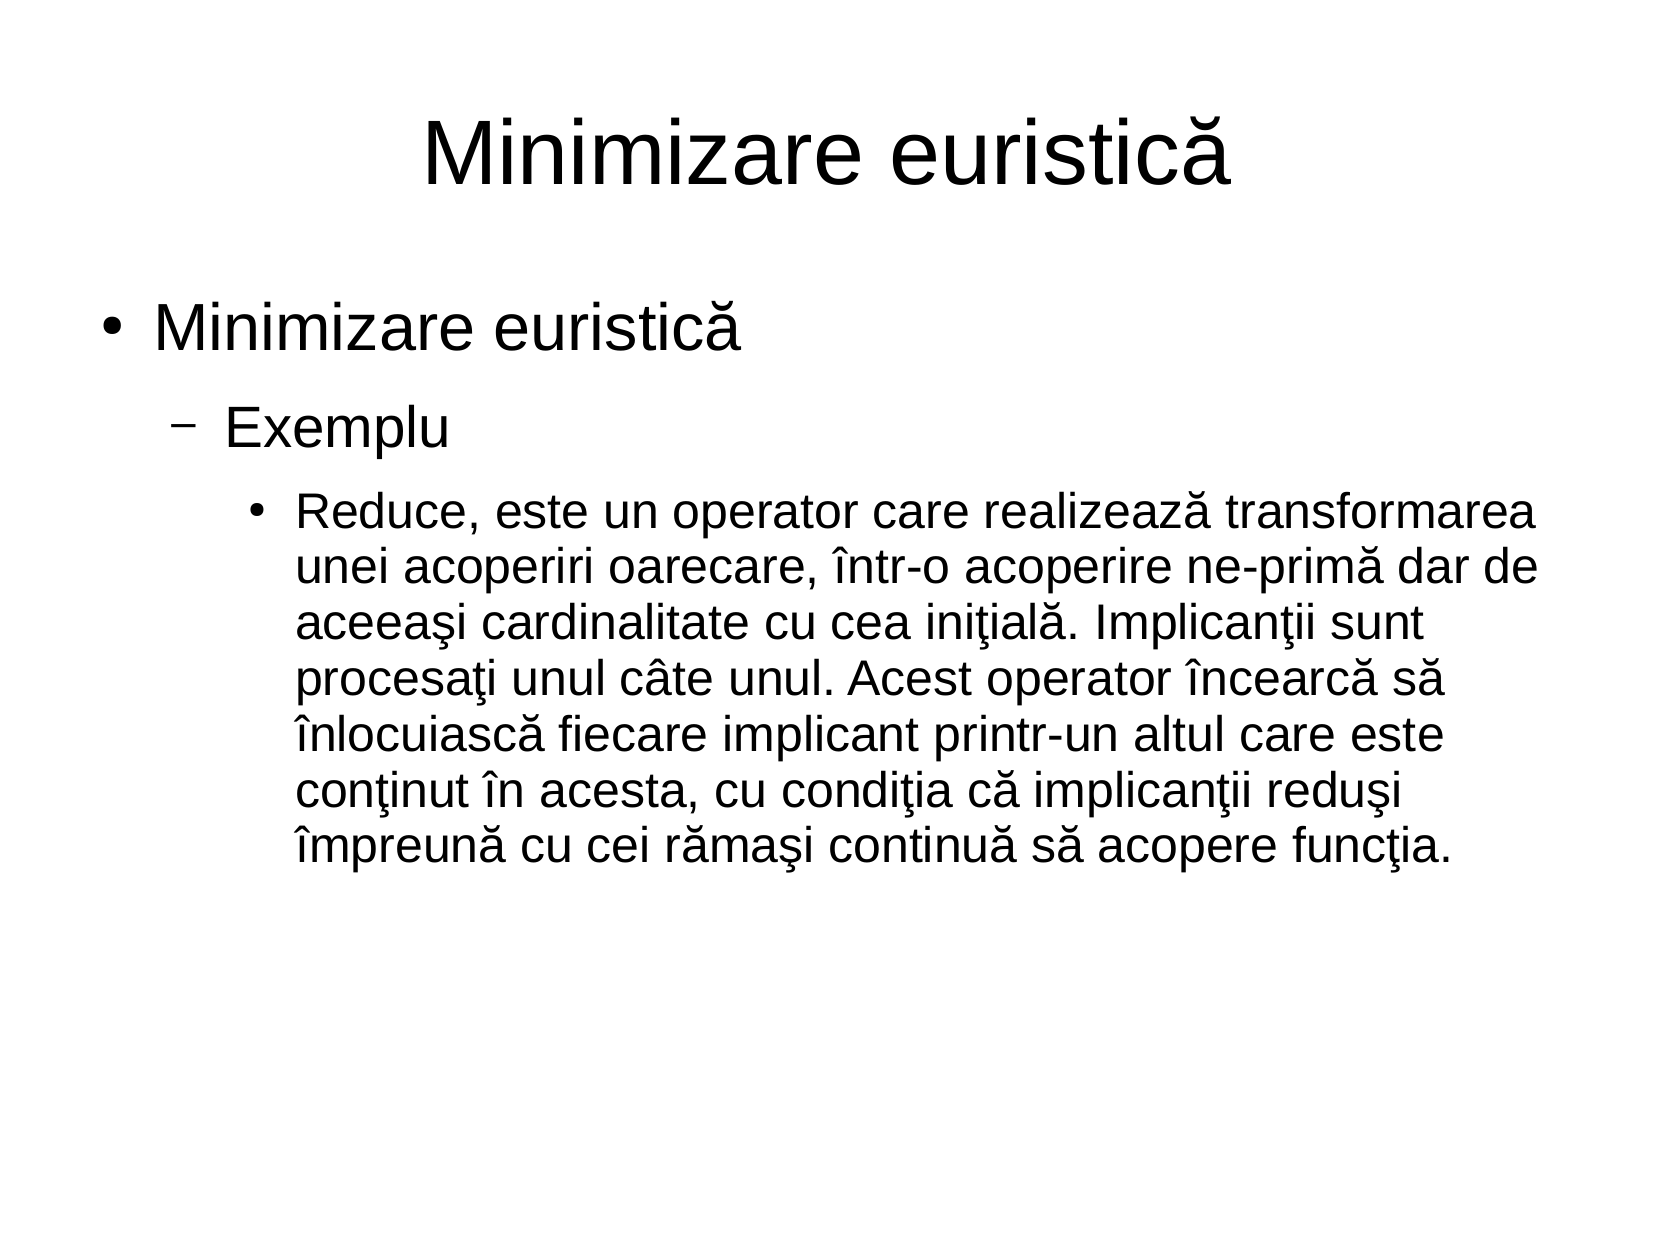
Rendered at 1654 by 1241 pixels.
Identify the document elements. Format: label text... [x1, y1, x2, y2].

title Minimizare euristică [82, 49, 1571, 257]
list Minimizare euristică Exemplu Reduce, este un operator care realizează transformarea unei acoperiri oarecare, într-o acoperire ne-primă dar de aceeaşi cardinalitate cu cea iniţială. Implicanţii sunt procesaţi unul câte unul. Acest operator încearcă să înlocuiască fiecare implicant printr-un altul care este conţinut în acesta, cu condiţia că implicanţii reduşi împreună cu cei rămaşi continuă să acopere funcţia. [82, 290, 1571, 1010]
